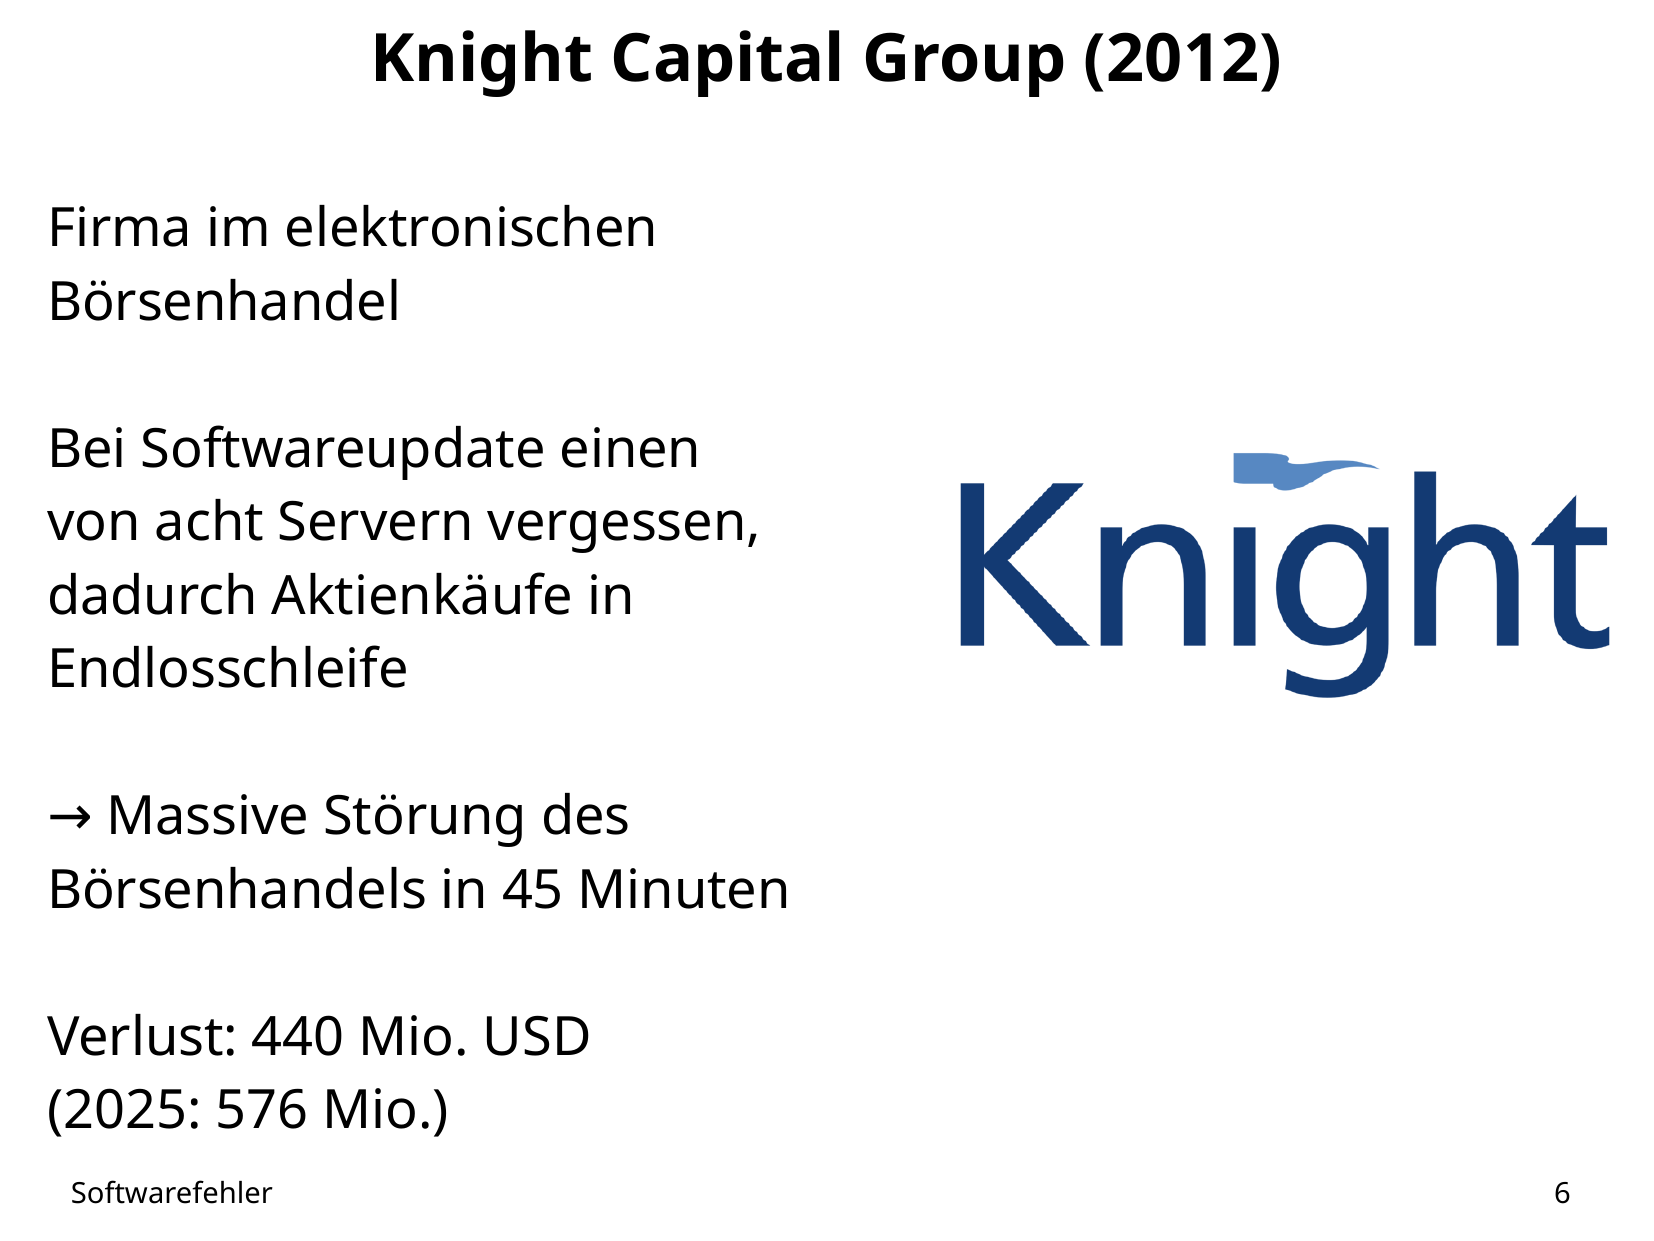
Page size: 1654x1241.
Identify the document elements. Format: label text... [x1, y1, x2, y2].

picture [958, 451, 1611, 699]
title Knight Capital Group (2012) [0, 5, 1654, 107]
list Firma im elektronischen Börsenhandel Bei Softwareupdate einen von acht Servern vergessen, dadurch Aktienkäufe in Endlosschleife → Massive Störung des Börsenhandels in 45 Minuten Verlust: 440 Mio. USD (2025: 576 Mio.) [47, 188, 960, 1146]
